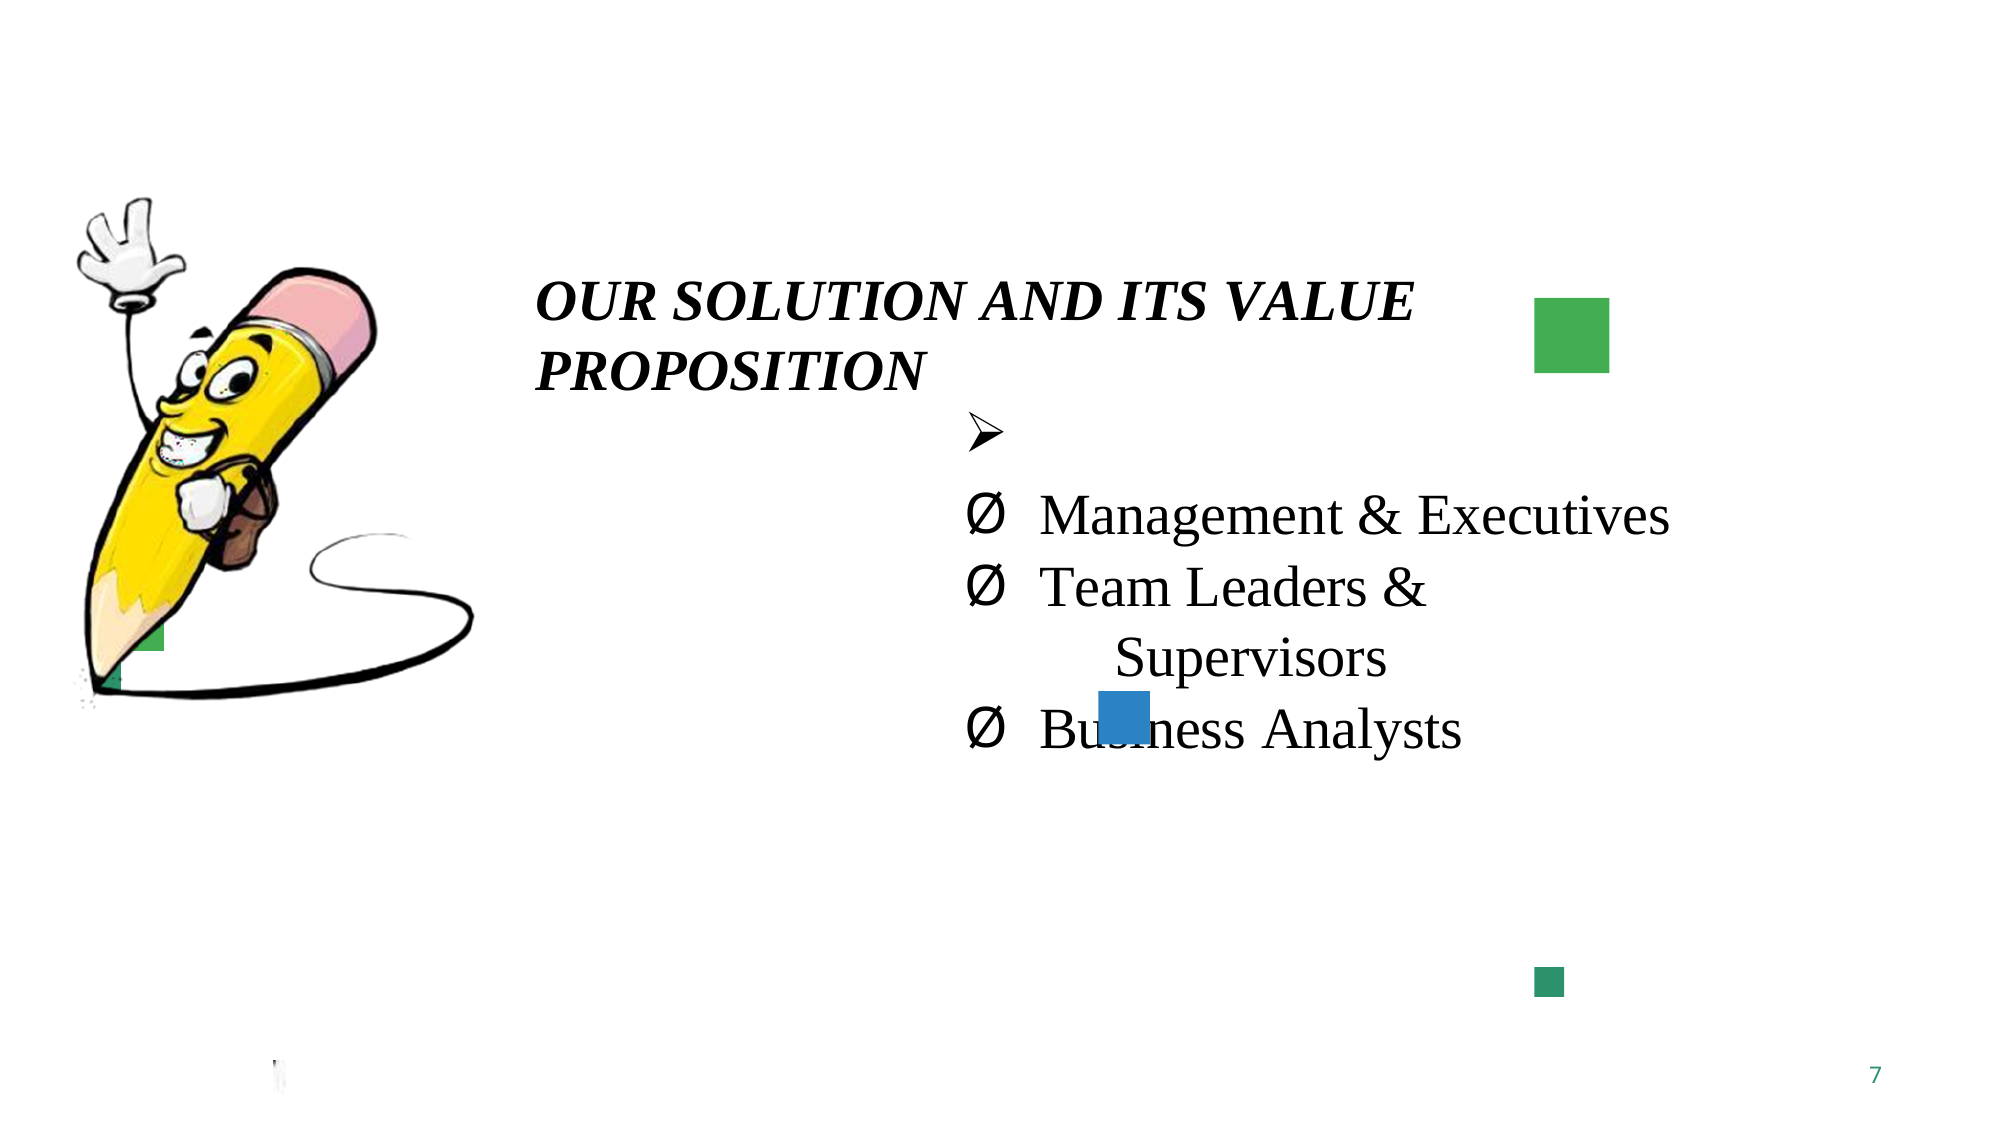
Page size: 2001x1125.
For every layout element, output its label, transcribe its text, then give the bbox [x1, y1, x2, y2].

slide_number 7 [1862, 1059, 1890, 1091]
picture [273, 1060, 286, 1094]
text_box [1098, 691, 1150, 745]
picture [0, 152, 538, 750]
text_box OUR SOLUTION AND ITS VALUE PROPOSITION Management & Executives Team Leaders & Supervisors Business Analysts [106, 116, 1715, 1065]
text_box [1534, 297, 1610, 374]
